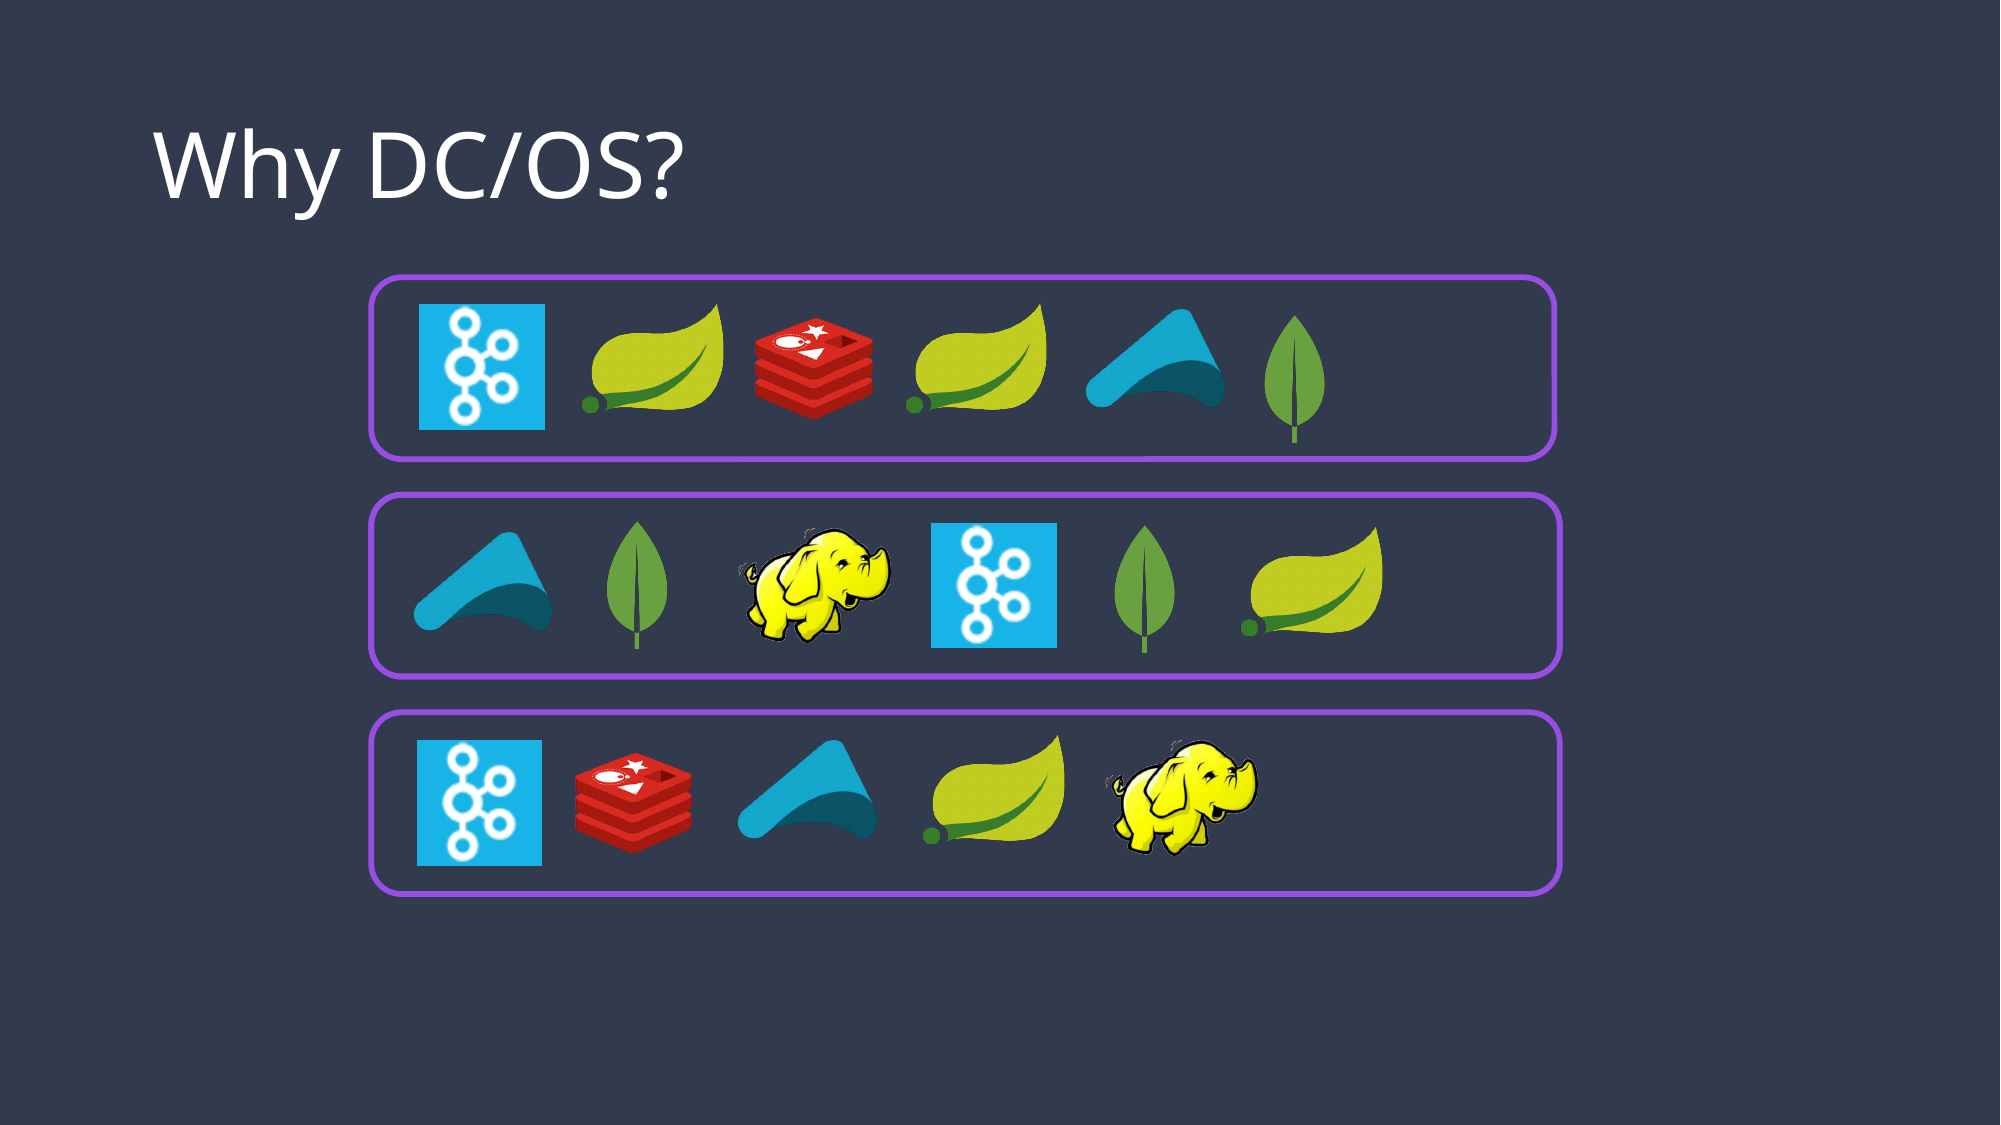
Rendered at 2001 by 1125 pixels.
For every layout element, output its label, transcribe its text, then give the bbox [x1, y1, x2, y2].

title Why DC/OS? [137, 59, 1863, 278]
picture [419, 304, 545, 430]
picture [1230, 520, 1393, 642]
picture [1105, 740, 1258, 856]
picture [571, 297, 734, 419]
picture [1079, 282, 1374, 459]
picture [912, 728, 1075, 850]
picture [417, 740, 542, 866]
picture [931, 523, 1057, 648]
picture [407, 505, 717, 665]
picture [731, 713, 883, 865]
picture [1065, 509, 1224, 669]
picture [895, 297, 1057, 419]
picture [737, 318, 888, 419]
picture [738, 528, 891, 643]
picture [557, 753, 707, 854]
